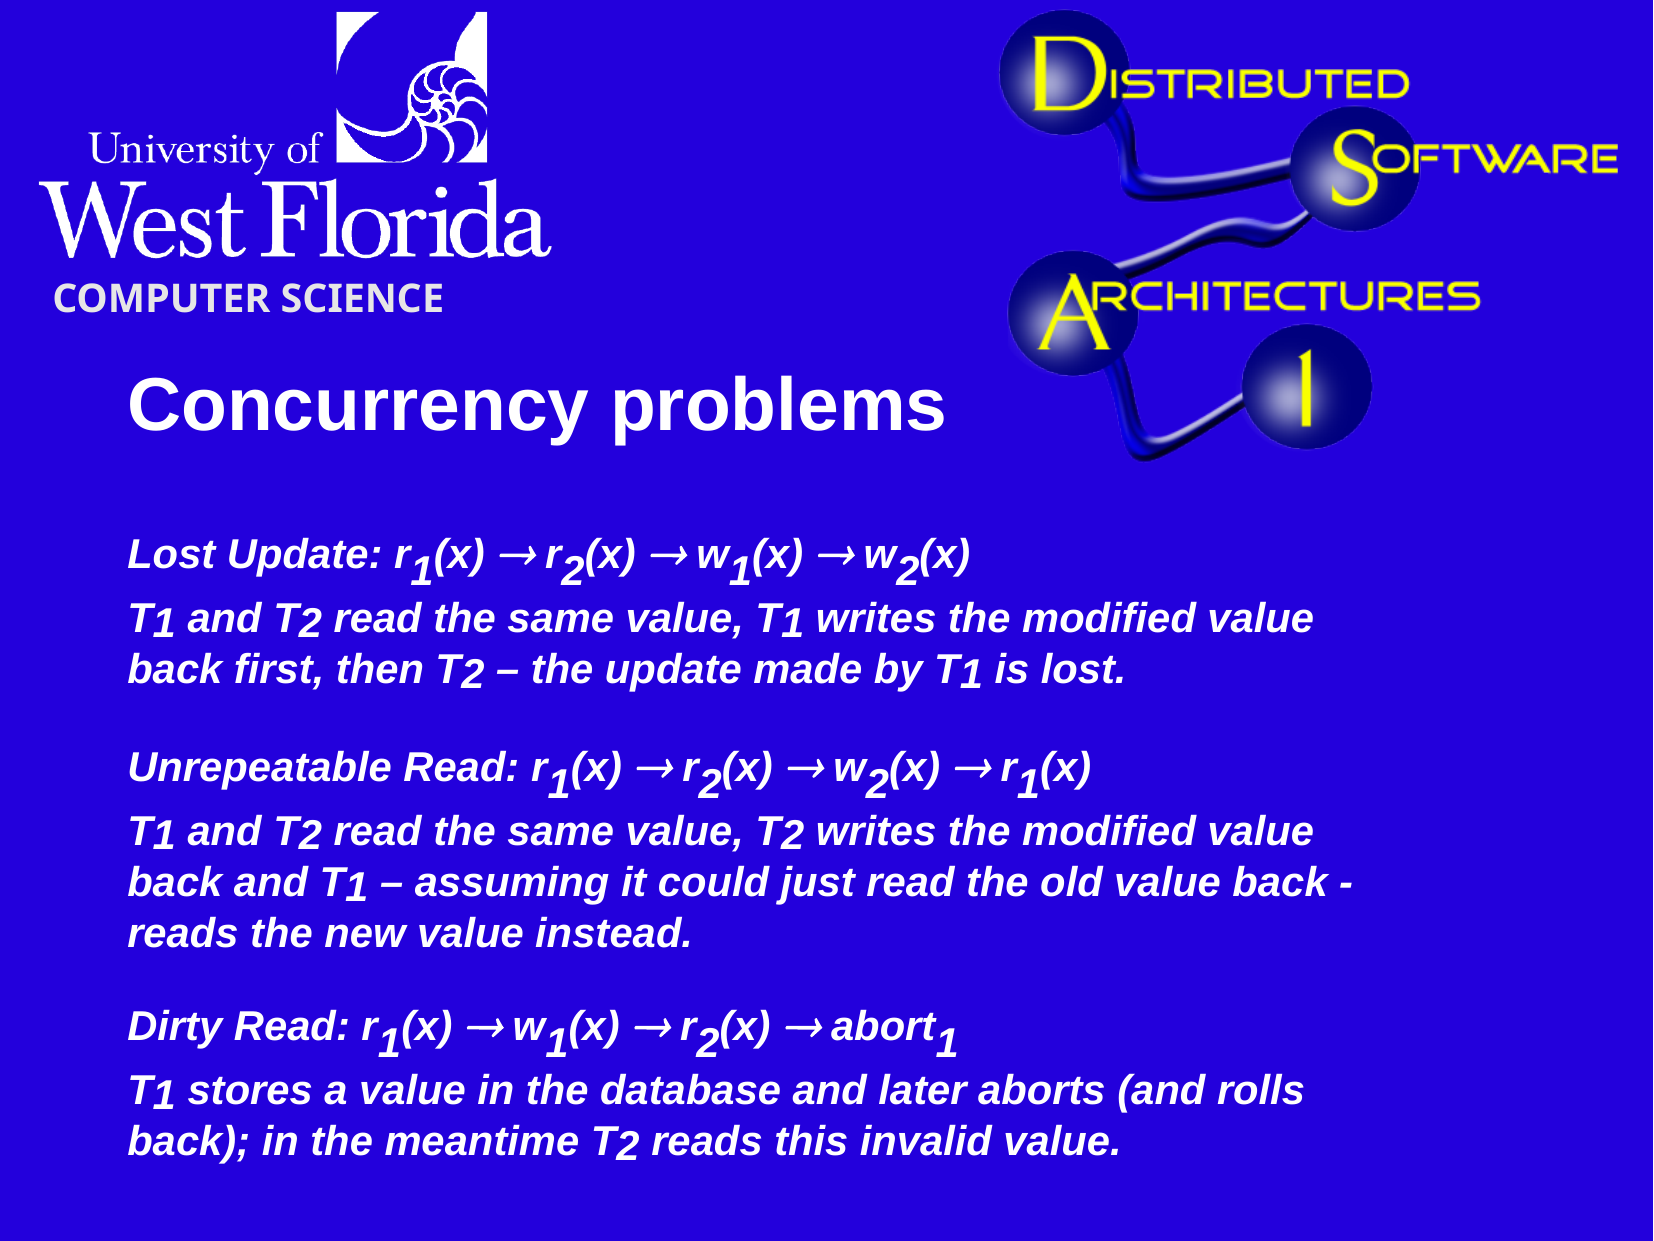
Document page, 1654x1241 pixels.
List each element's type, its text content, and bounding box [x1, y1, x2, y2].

picture [37, 0, 559, 262]
picture [910, 0, 1653, 506]
text_box COMPUTER SCIENCE [37, 262, 563, 334]
text_box Concurrency problems Lost Update: r1(x)  r2(x)  w1(x)  w2(x) T1 and T2 read the same value, T1 writes the modified value back first, then T2 – the update made by T1 is lost. Unrepeatable Read: r1(x)  r2(x)  w2(x)  r1(x) T1 and T2 read the same value, T2 writes the modified value back and T1 – assuming it could just read the old value back - reads the new value instead. Dirty Read: r1(x)  w1(x)  r2(x)  abort1 T1 stores a value in the database and later aborts (and rolls back); in the meantime T2 reads this invalid value. [112, 355, 1426, 1209]
